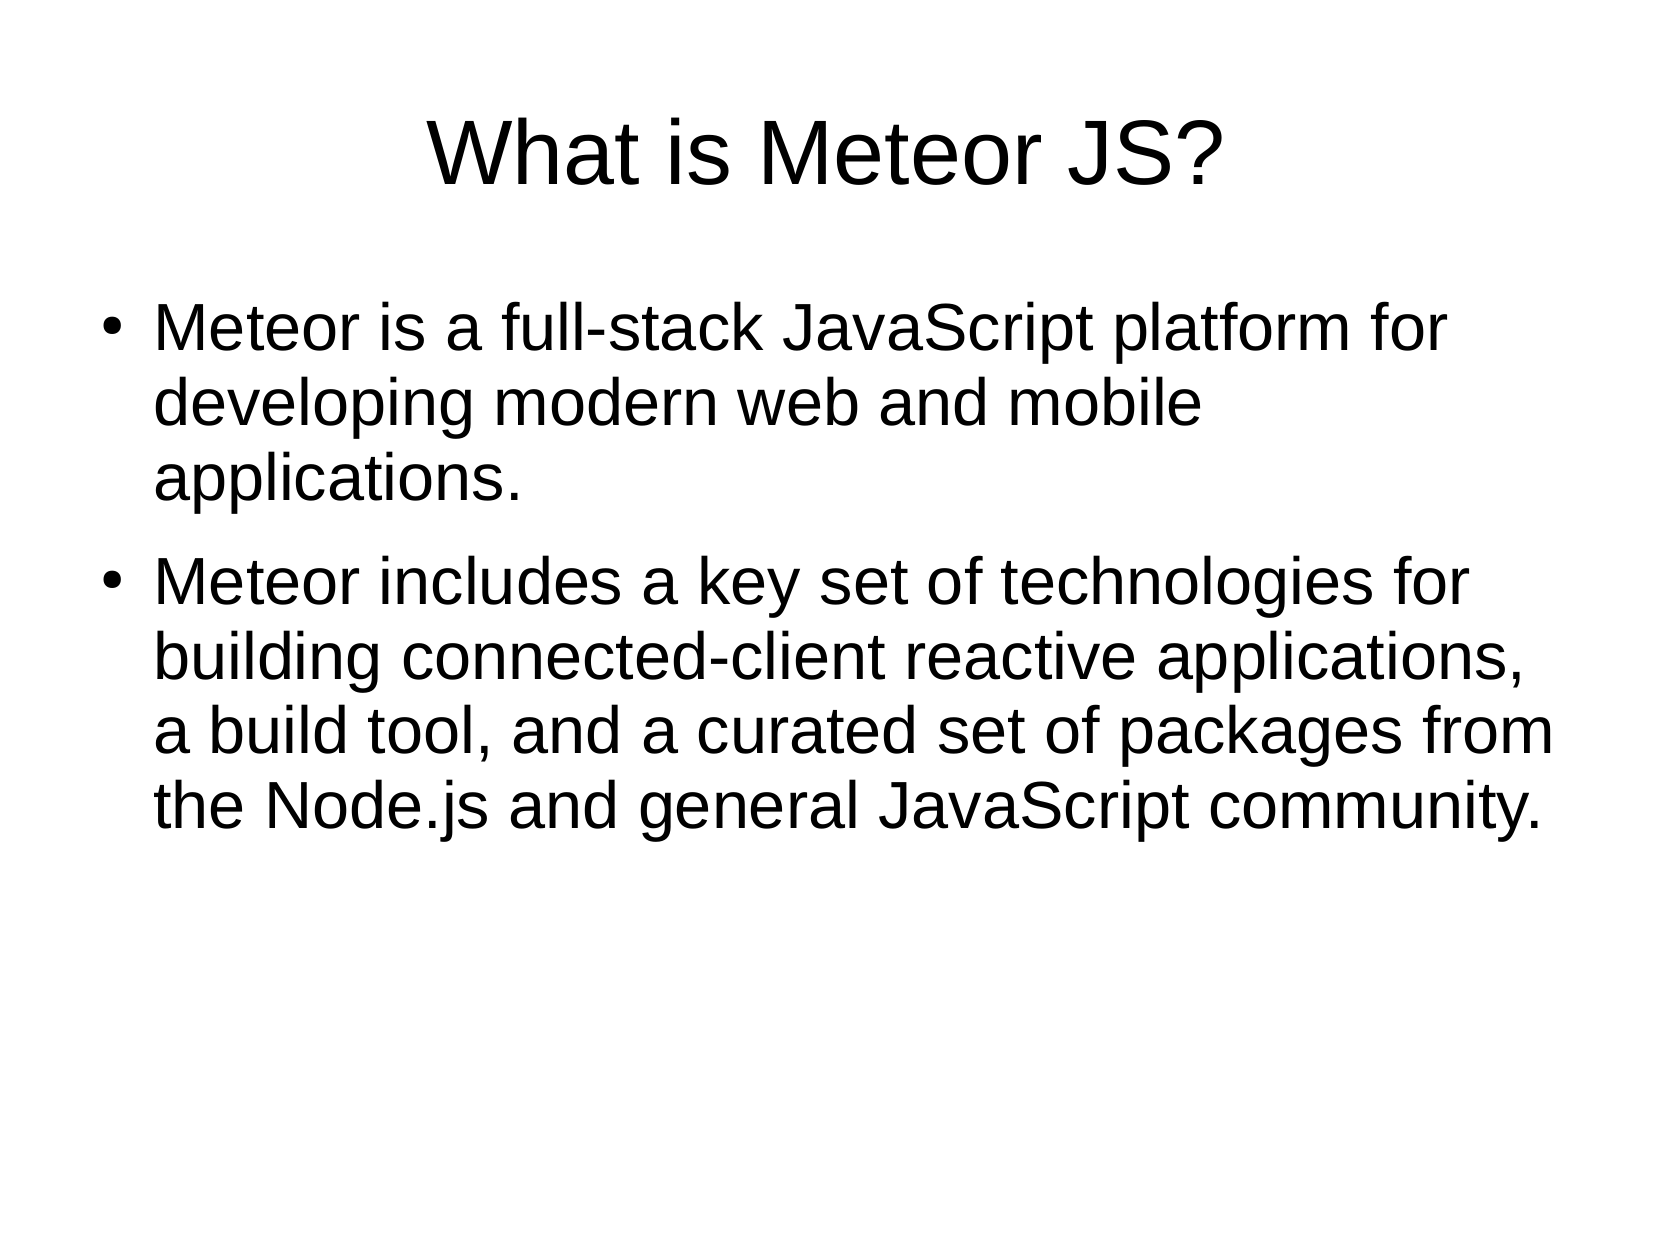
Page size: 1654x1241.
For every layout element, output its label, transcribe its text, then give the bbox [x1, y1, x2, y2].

list Meteor is a full-stack JavaScript platform for developing modern web and mobile applications. Meteor includes a key set of technologies for building connected-client reactive applications, a build tool, and a curated set of packages from the Node.js and general JavaScript community. [82, 290, 1571, 1010]
title What is Meteor JS? [82, 49, 1571, 257]
